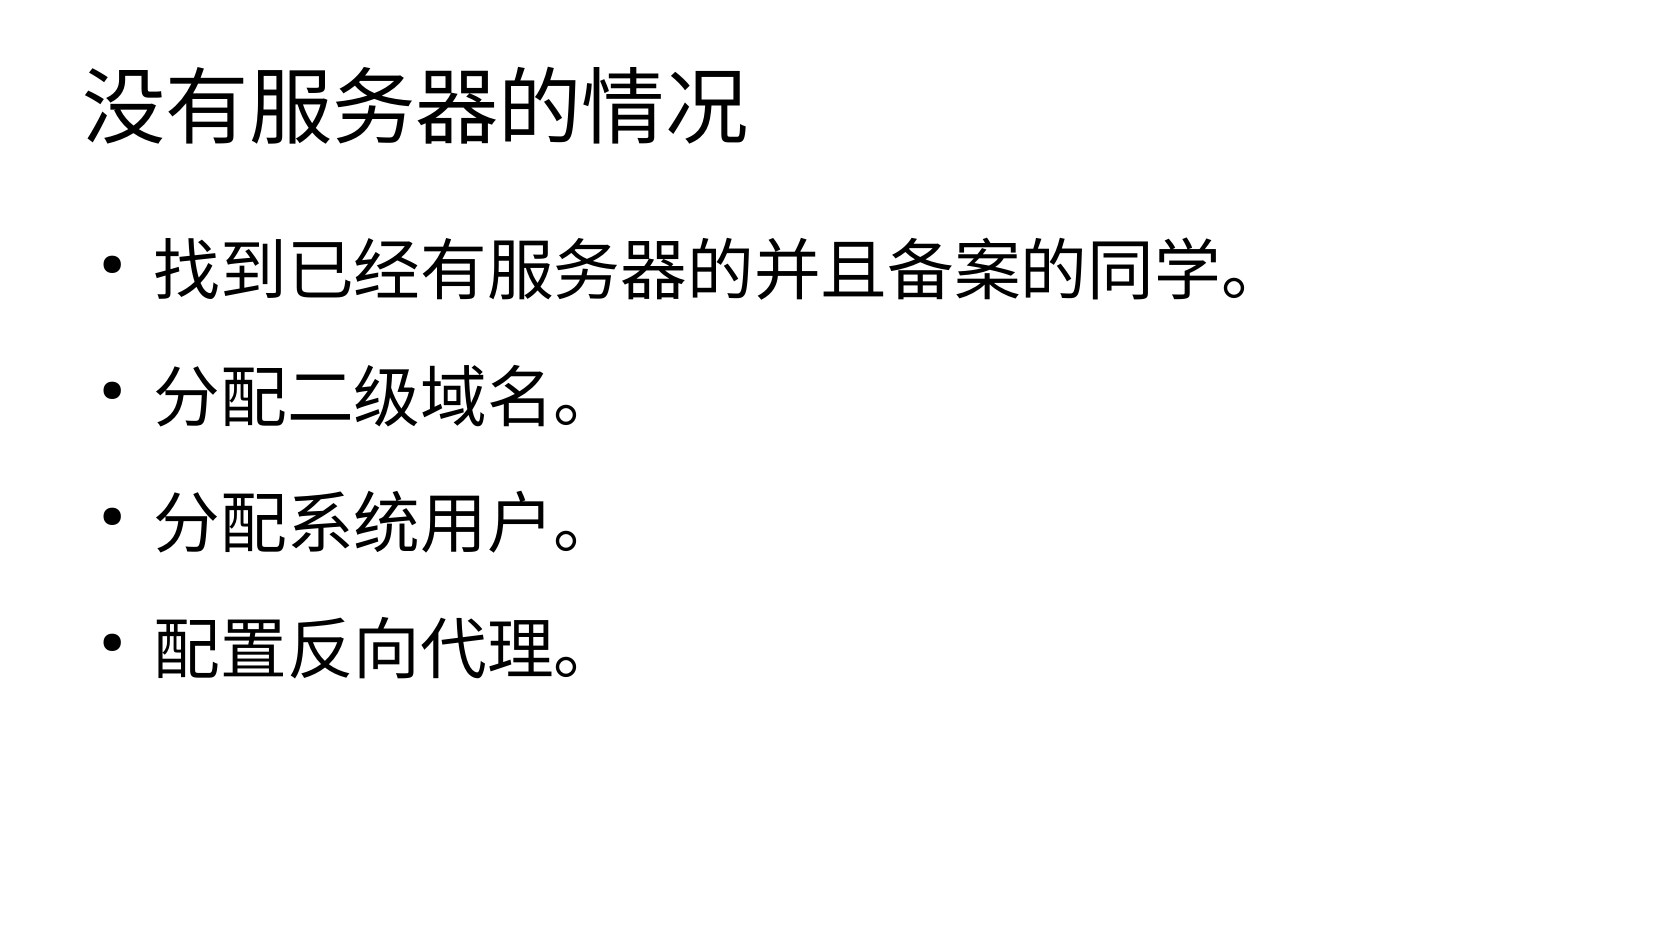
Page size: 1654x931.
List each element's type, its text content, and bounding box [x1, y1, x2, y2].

title 没有服务器的情况 [82, 37, 1571, 166]
list 找到已经有服务器的并且备案的同学。 分配二级域名。 分配系统用户。 配置反向代理。 [82, 217, 1571, 758]
